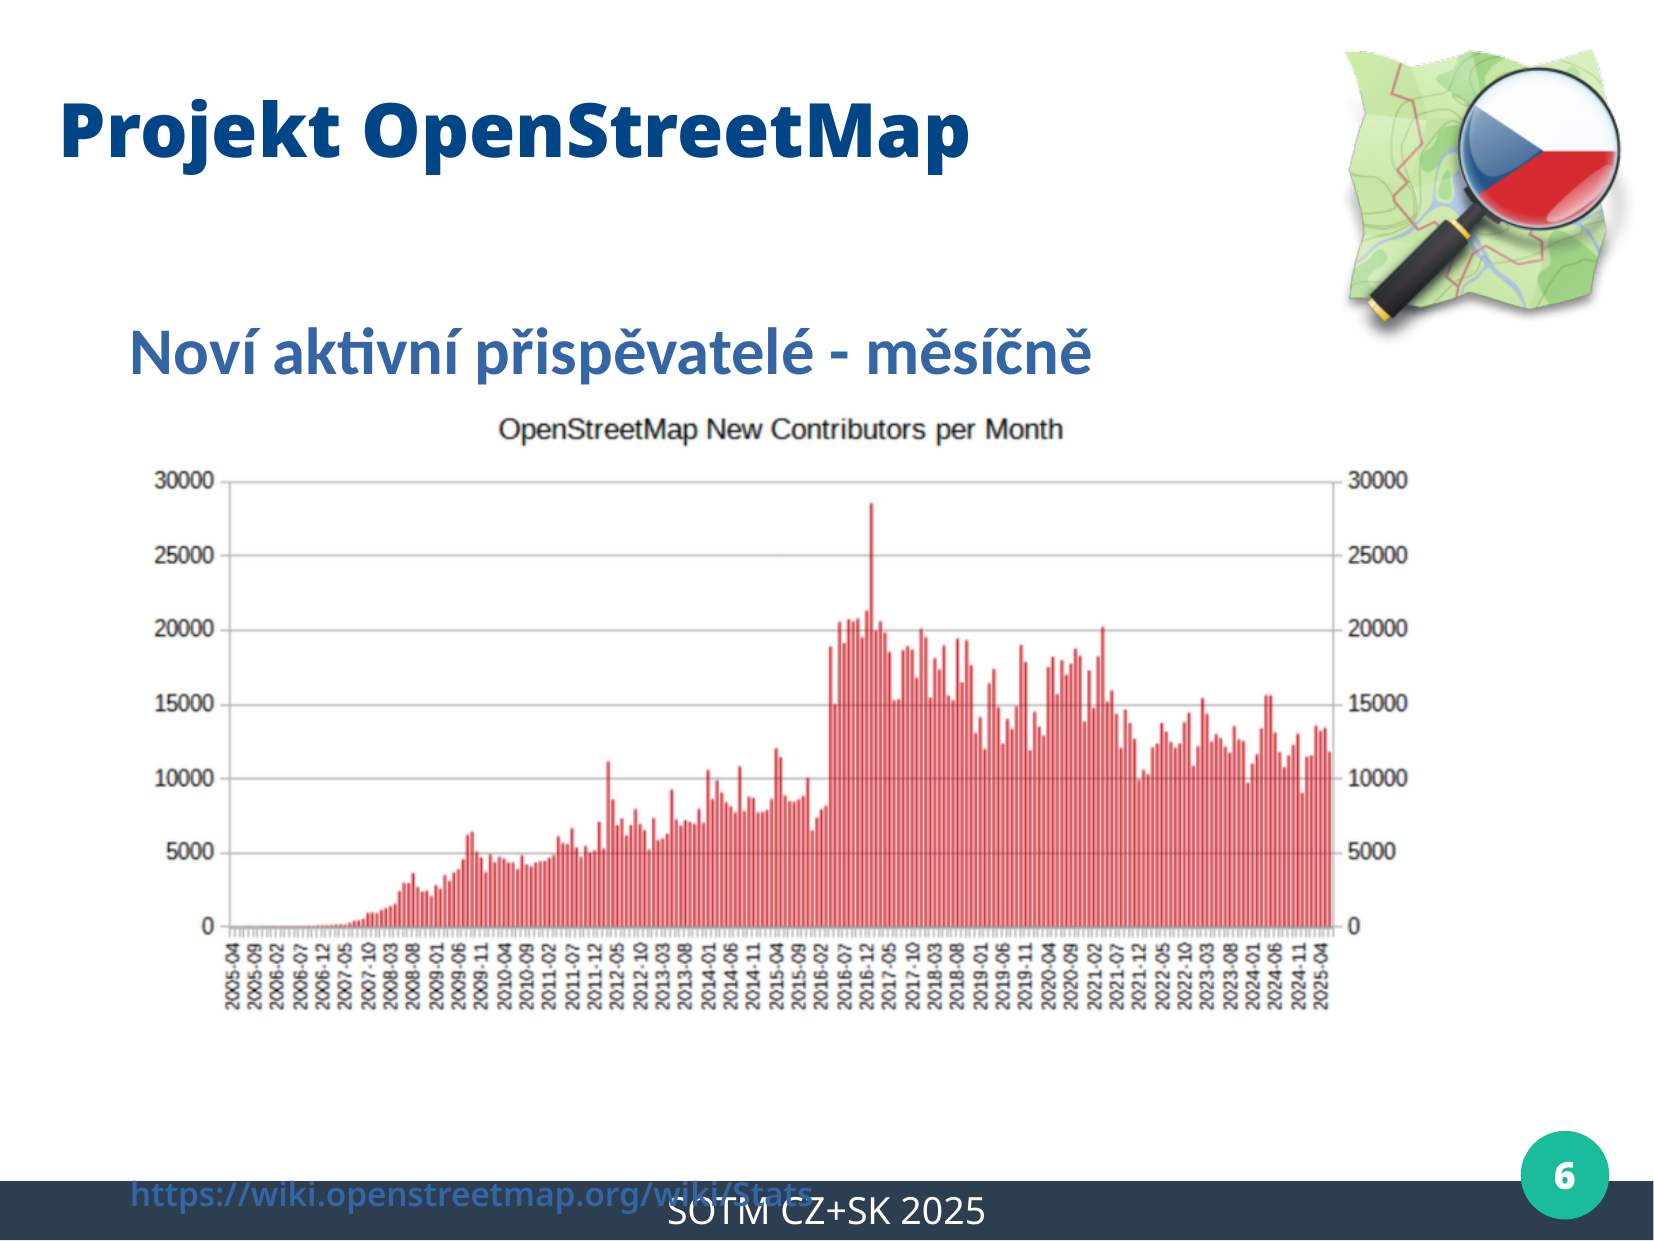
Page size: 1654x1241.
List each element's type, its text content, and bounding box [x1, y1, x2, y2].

picture [1334, 49, 1635, 350]
picture [141, 394, 1418, 1028]
title Projekt OpenStreetMap [59, 49, 1347, 207]
list Noví aktivní přispěvatelé - měsíčně https://wiki.openstreetmap.org/wiki/Stats [59, 324, 1595, 1152]
